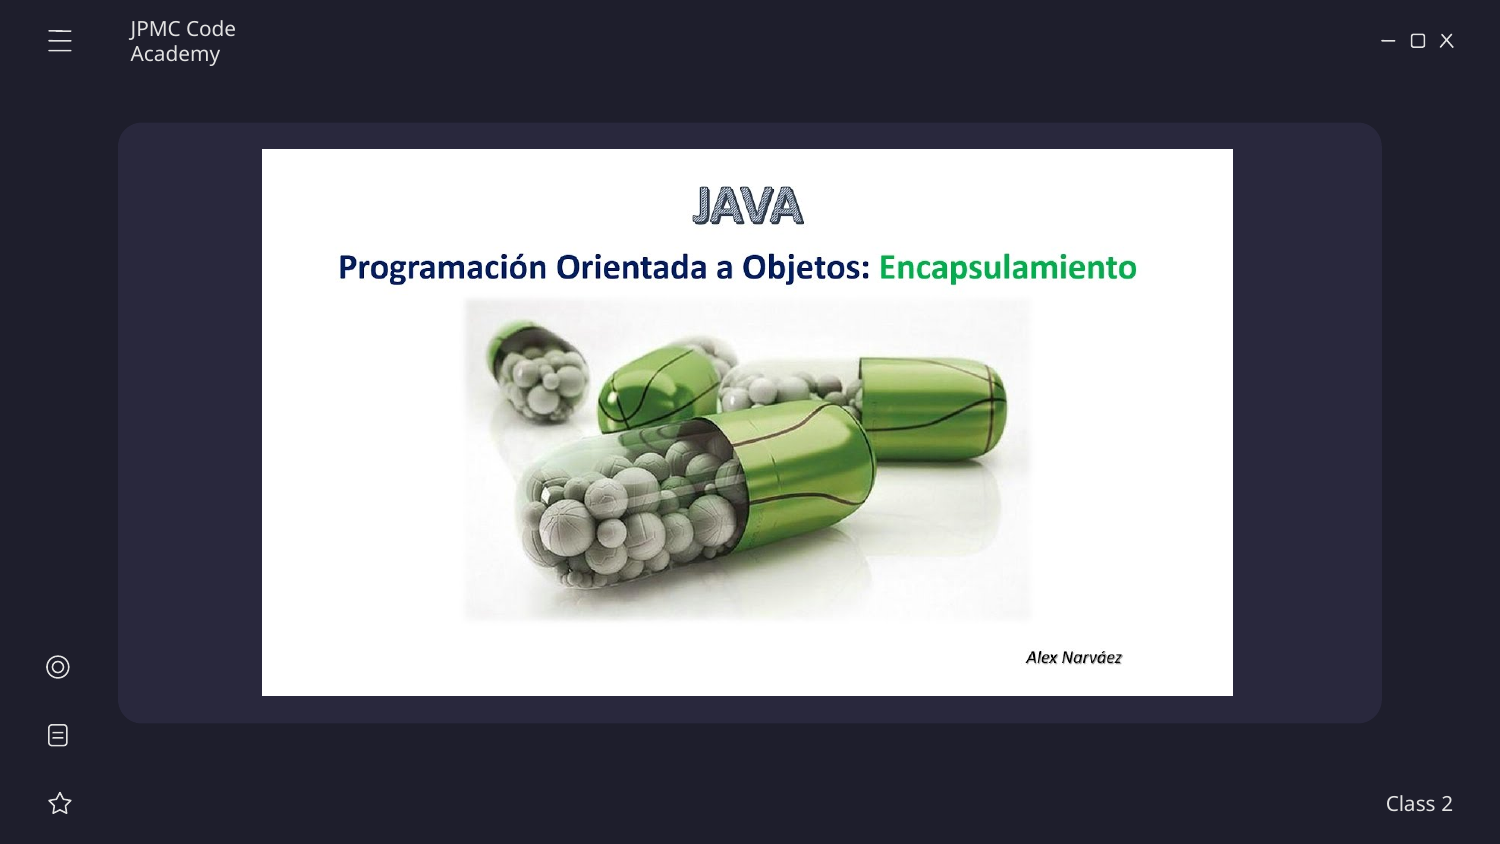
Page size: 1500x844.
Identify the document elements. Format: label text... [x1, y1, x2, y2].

picture [262, 149, 1233, 696]
subtitle Class 2 [1278, 780, 1453, 826]
subtitle JPMC Code Academy [130, 18, 306, 64]
